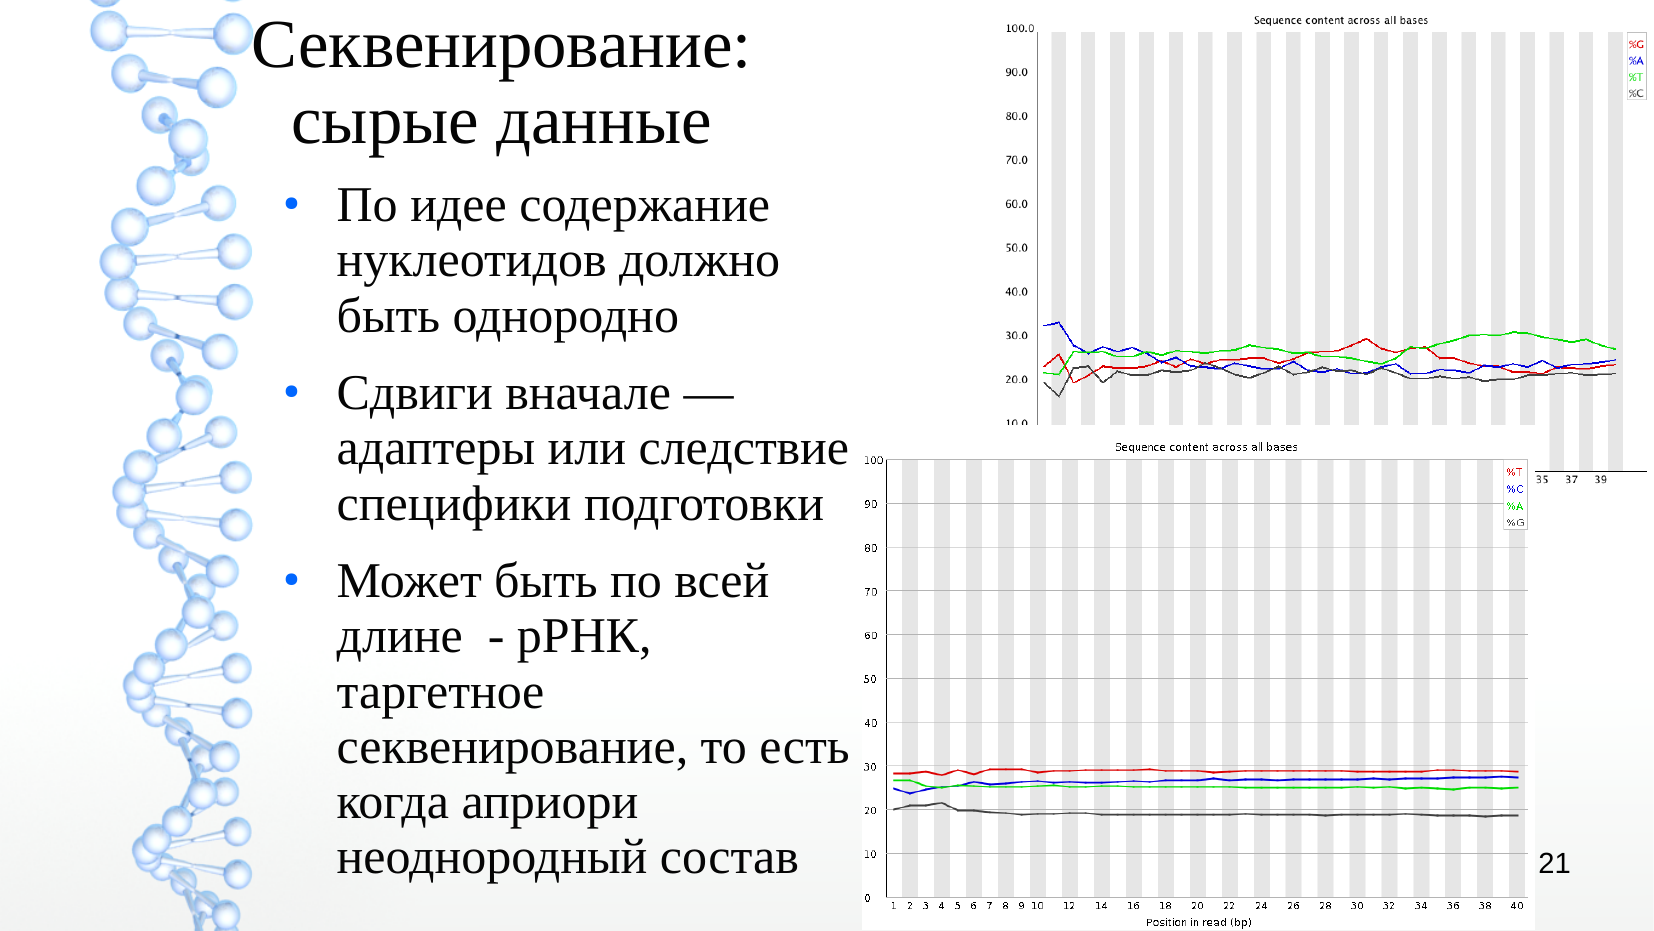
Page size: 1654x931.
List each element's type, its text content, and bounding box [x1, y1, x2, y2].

title Секвенирование: сырые данные [165, 6, 839, 159]
list По идее содержание нуклеотидов должно быть однородно Сдвиги вначале — адаптеры или следствие специфики подготовки Может быть по всей длине - рРНК, таргетное секвенирование, то есть когда априори неоднородный состав [265, 177, 863, 910]
picture [0, 0, 1654, 931]
